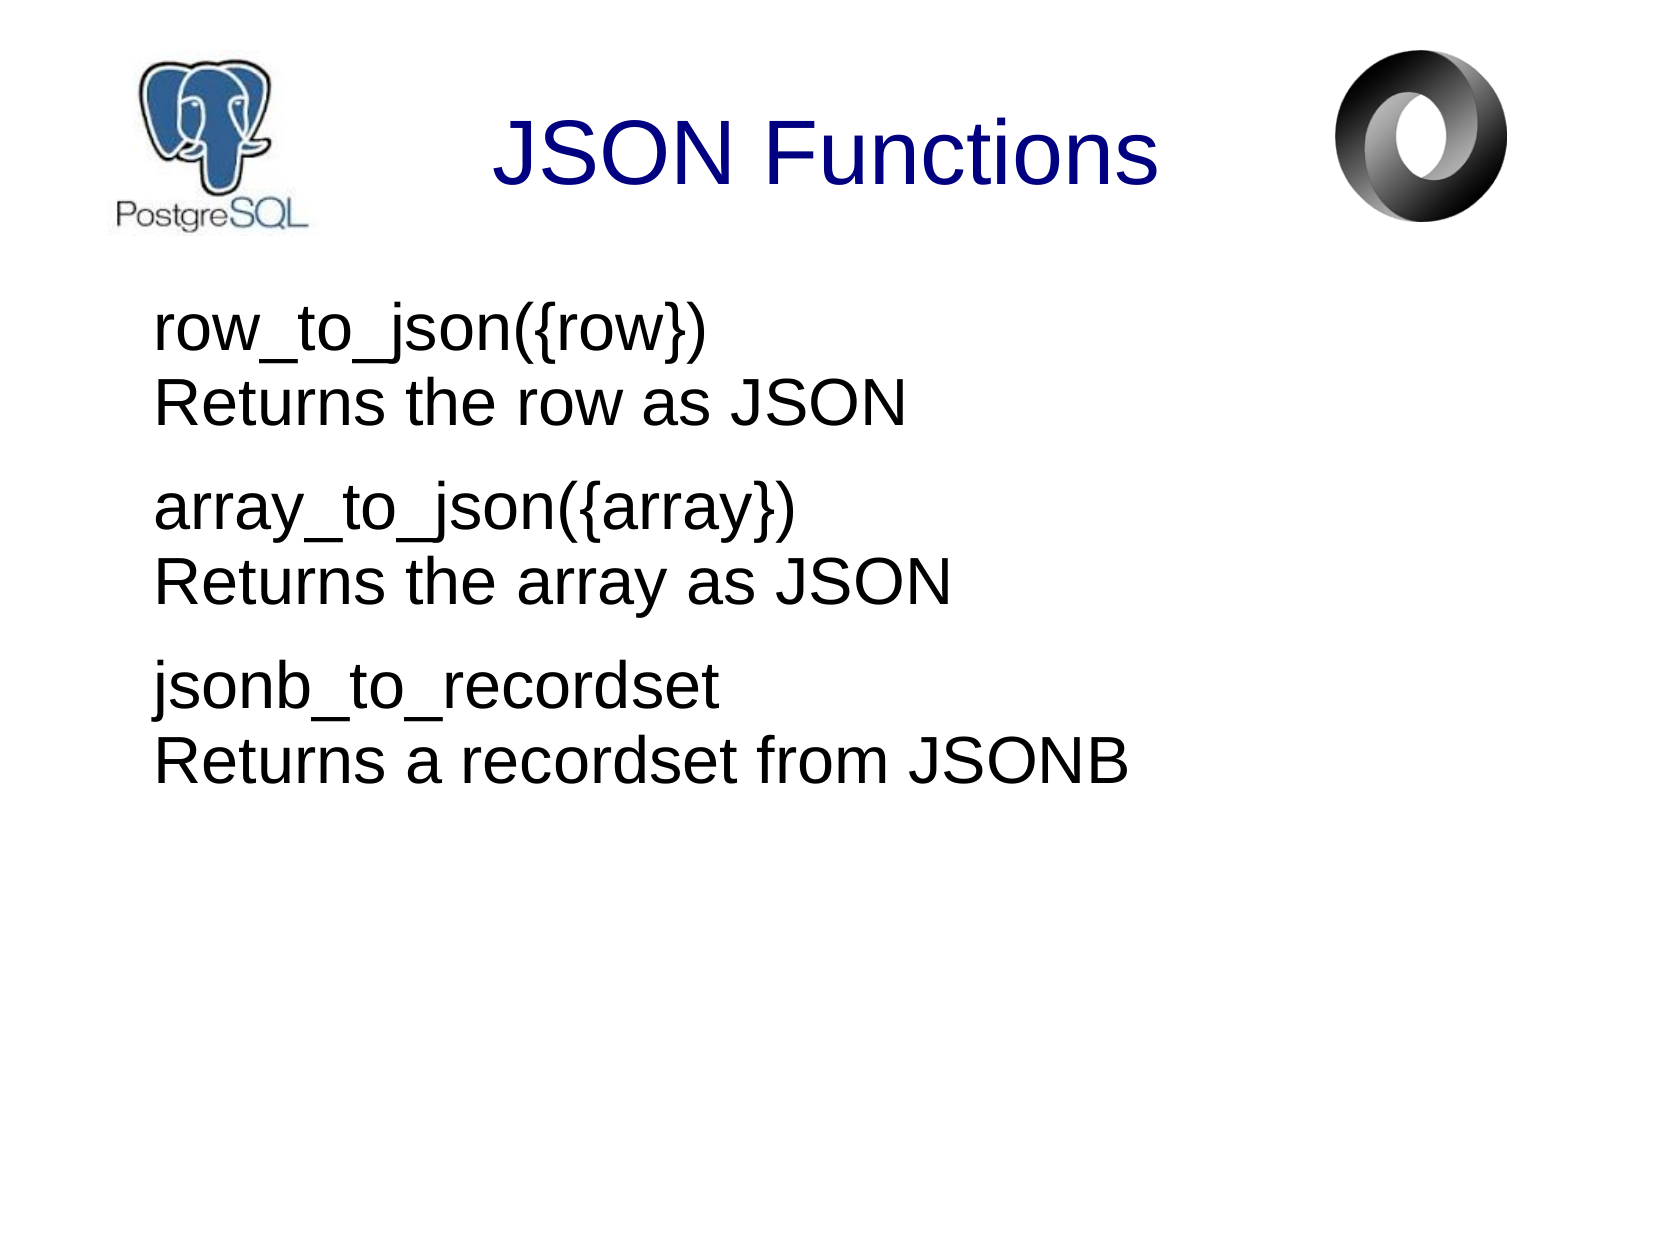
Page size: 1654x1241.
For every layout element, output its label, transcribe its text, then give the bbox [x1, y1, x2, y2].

picture [1335, 50, 1507, 222]
title JSON Functions [82, 49, 1571, 257]
list row_to_json({row}) Returns the row as JSON array_to_json({array}) Returns the array as JSON jsonb_to_recordset Returns a recordset from JSONB [82, 290, 1538, 1010]
picture [58, 50, 356, 236]
